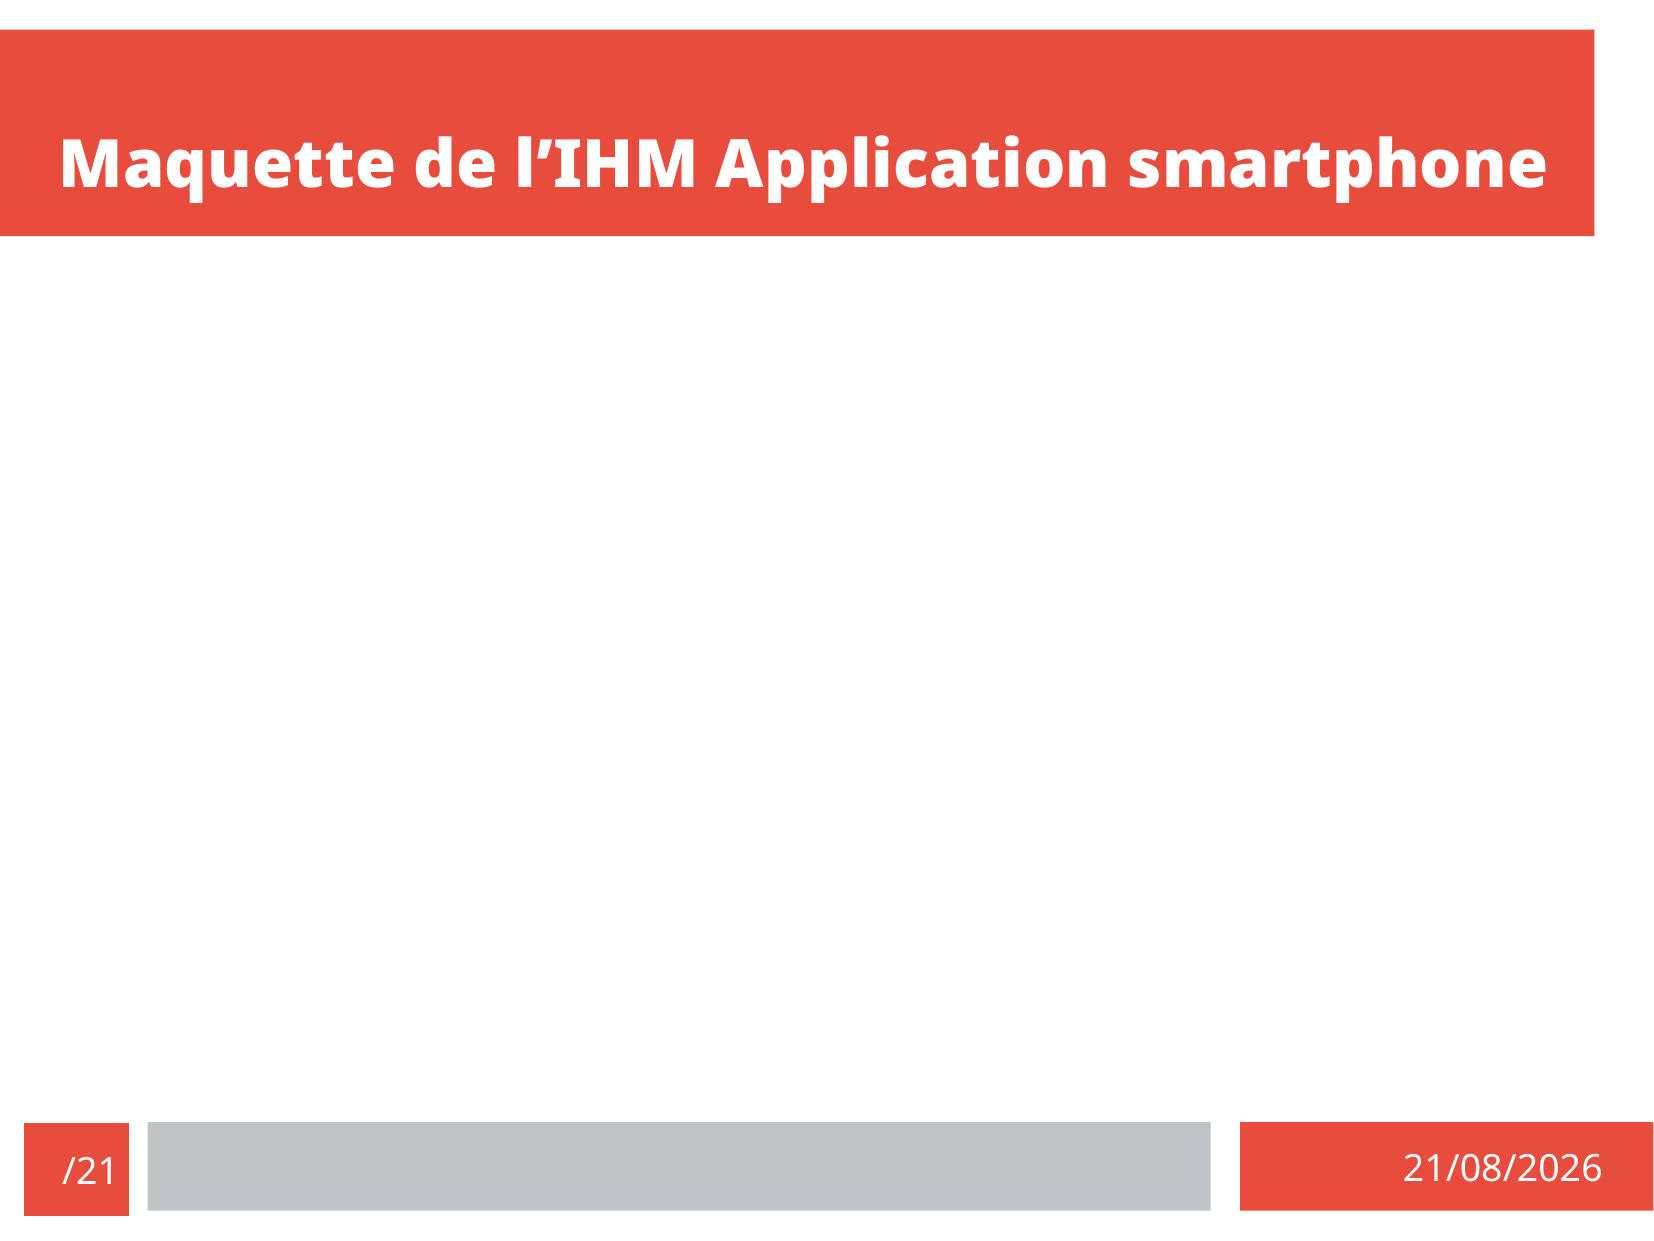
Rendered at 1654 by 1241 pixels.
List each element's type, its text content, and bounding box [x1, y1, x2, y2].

text_box 27/01/2020 [1388, 1133, 1634, 1196]
title Maquette de l’IHM Application smartphone [59, 59, 1595, 207]
